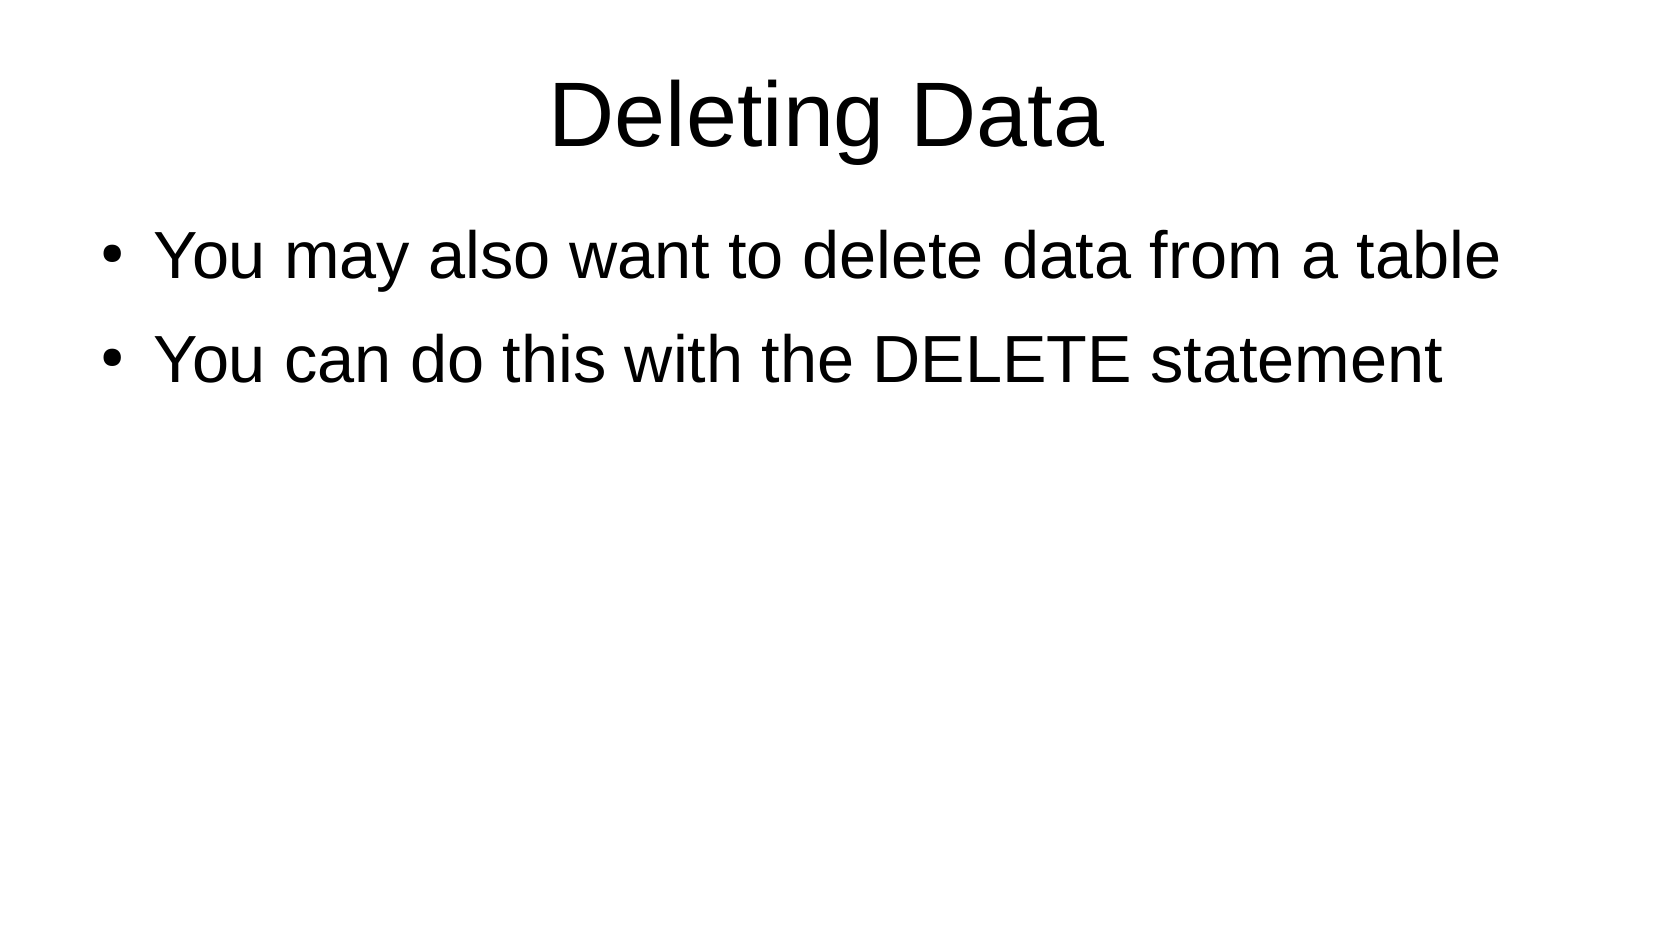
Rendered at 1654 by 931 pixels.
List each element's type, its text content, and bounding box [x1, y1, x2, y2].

title Deleting Data [82, 37, 1571, 193]
list You may also want to delete data from a table You can do this with the DELETE statement [82, 217, 1571, 758]
